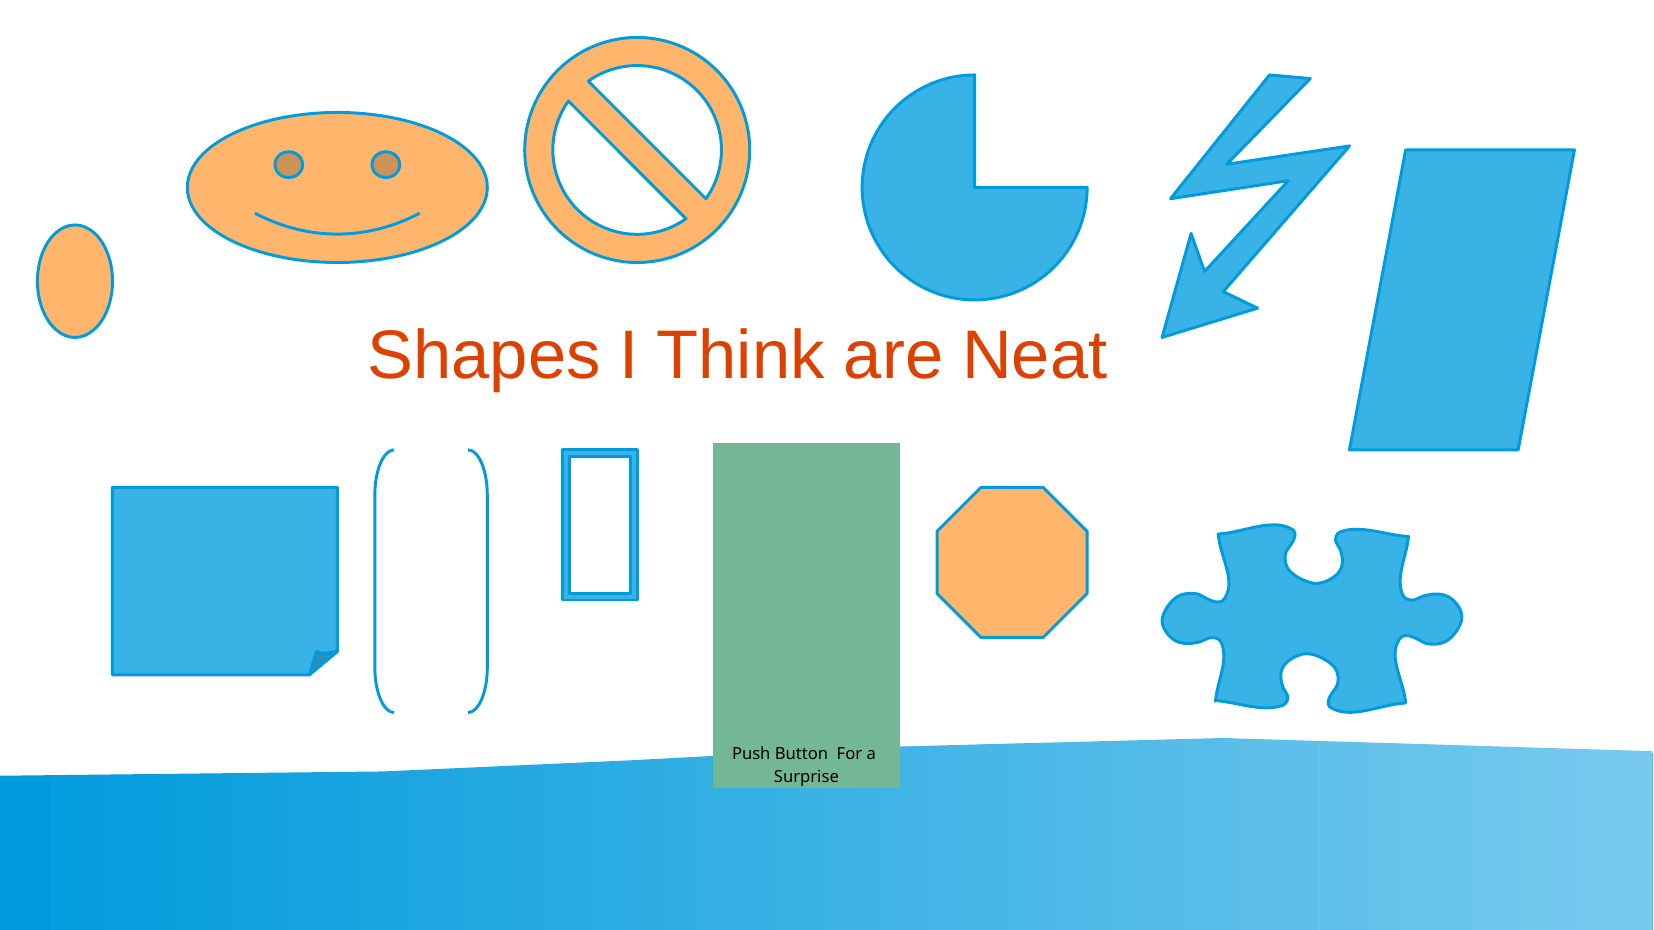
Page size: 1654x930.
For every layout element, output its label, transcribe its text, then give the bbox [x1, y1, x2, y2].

text_box [1162, 74, 1350, 338]
text_box [1349, 149, 1575, 450]
text_box [524, 37, 750, 263]
text_box [187, 112, 488, 263]
text_box [937, 487, 1088, 638]
title Shapes I Think are Neat [0, 265, 1383, 443]
text_box [562, 449, 638, 601]
text_box [862, 74, 1088, 300]
text_box [1162, 524, 1462, 713]
text_box [37, 224, 113, 338]
text_box [112, 487, 338, 675]
